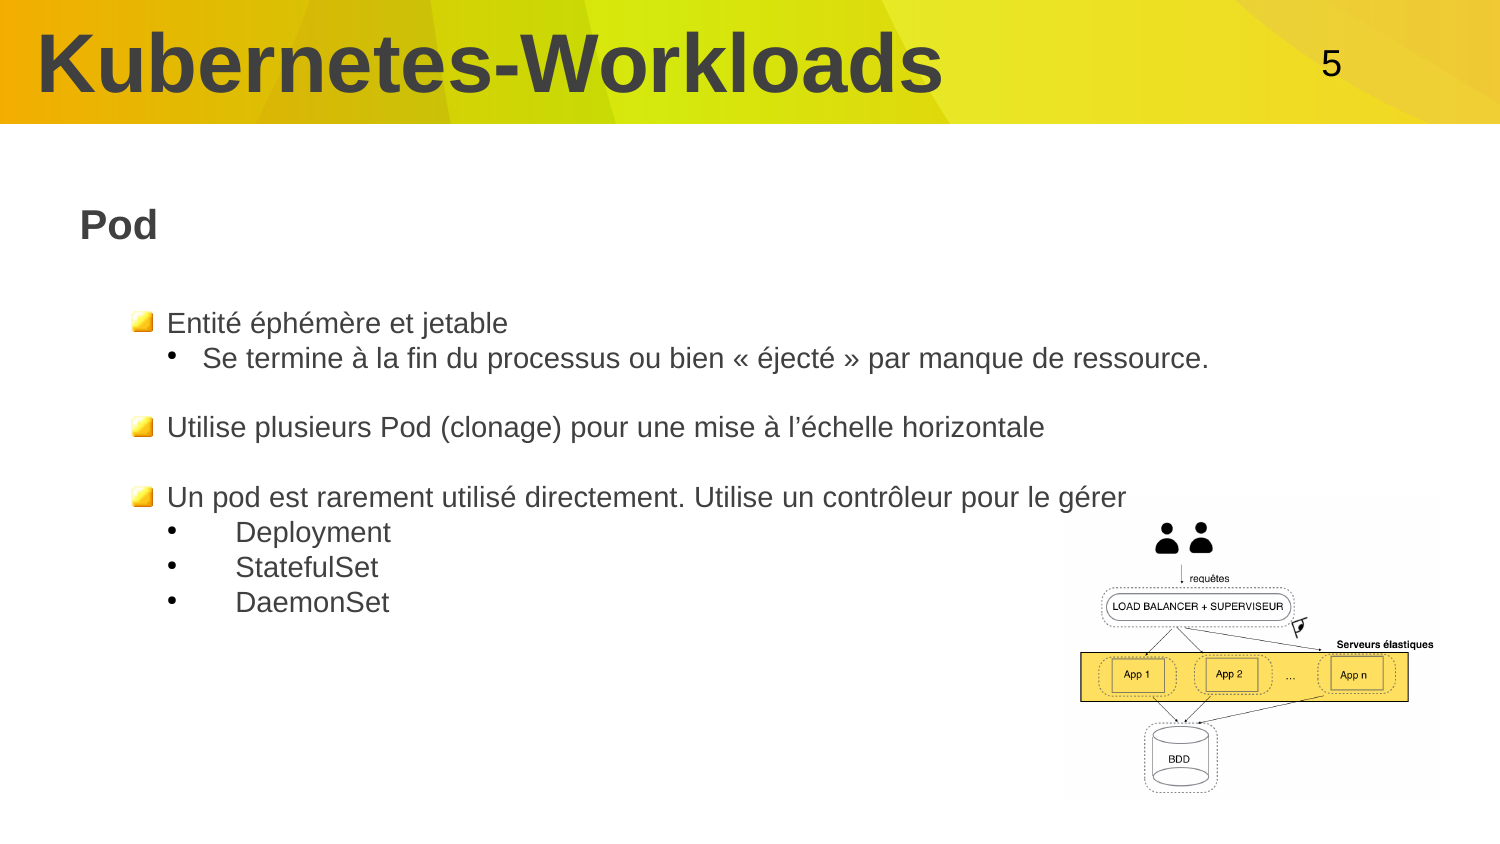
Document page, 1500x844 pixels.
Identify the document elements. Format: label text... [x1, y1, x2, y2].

text_box Pod [64, 185, 1459, 261]
text_box Entité éphémère et jetable Se termine à la fin du processus ou bien « éjecté » par manque de ressource. Utilise plusieurs Pod (clonage) pour une mise à l’échelle horizontale Un pod est rarement utilisé directement. Utilise un contrôleur pour le gérer Deployment StatefulSet DaemonSet [66, 296, 1460, 520]
picture [0, 106, 1500, 844]
text_box Kubernetes-Workloads [0, 0, 1498, 130]
text_box <numéro> [1306, 35, 1500, 106]
